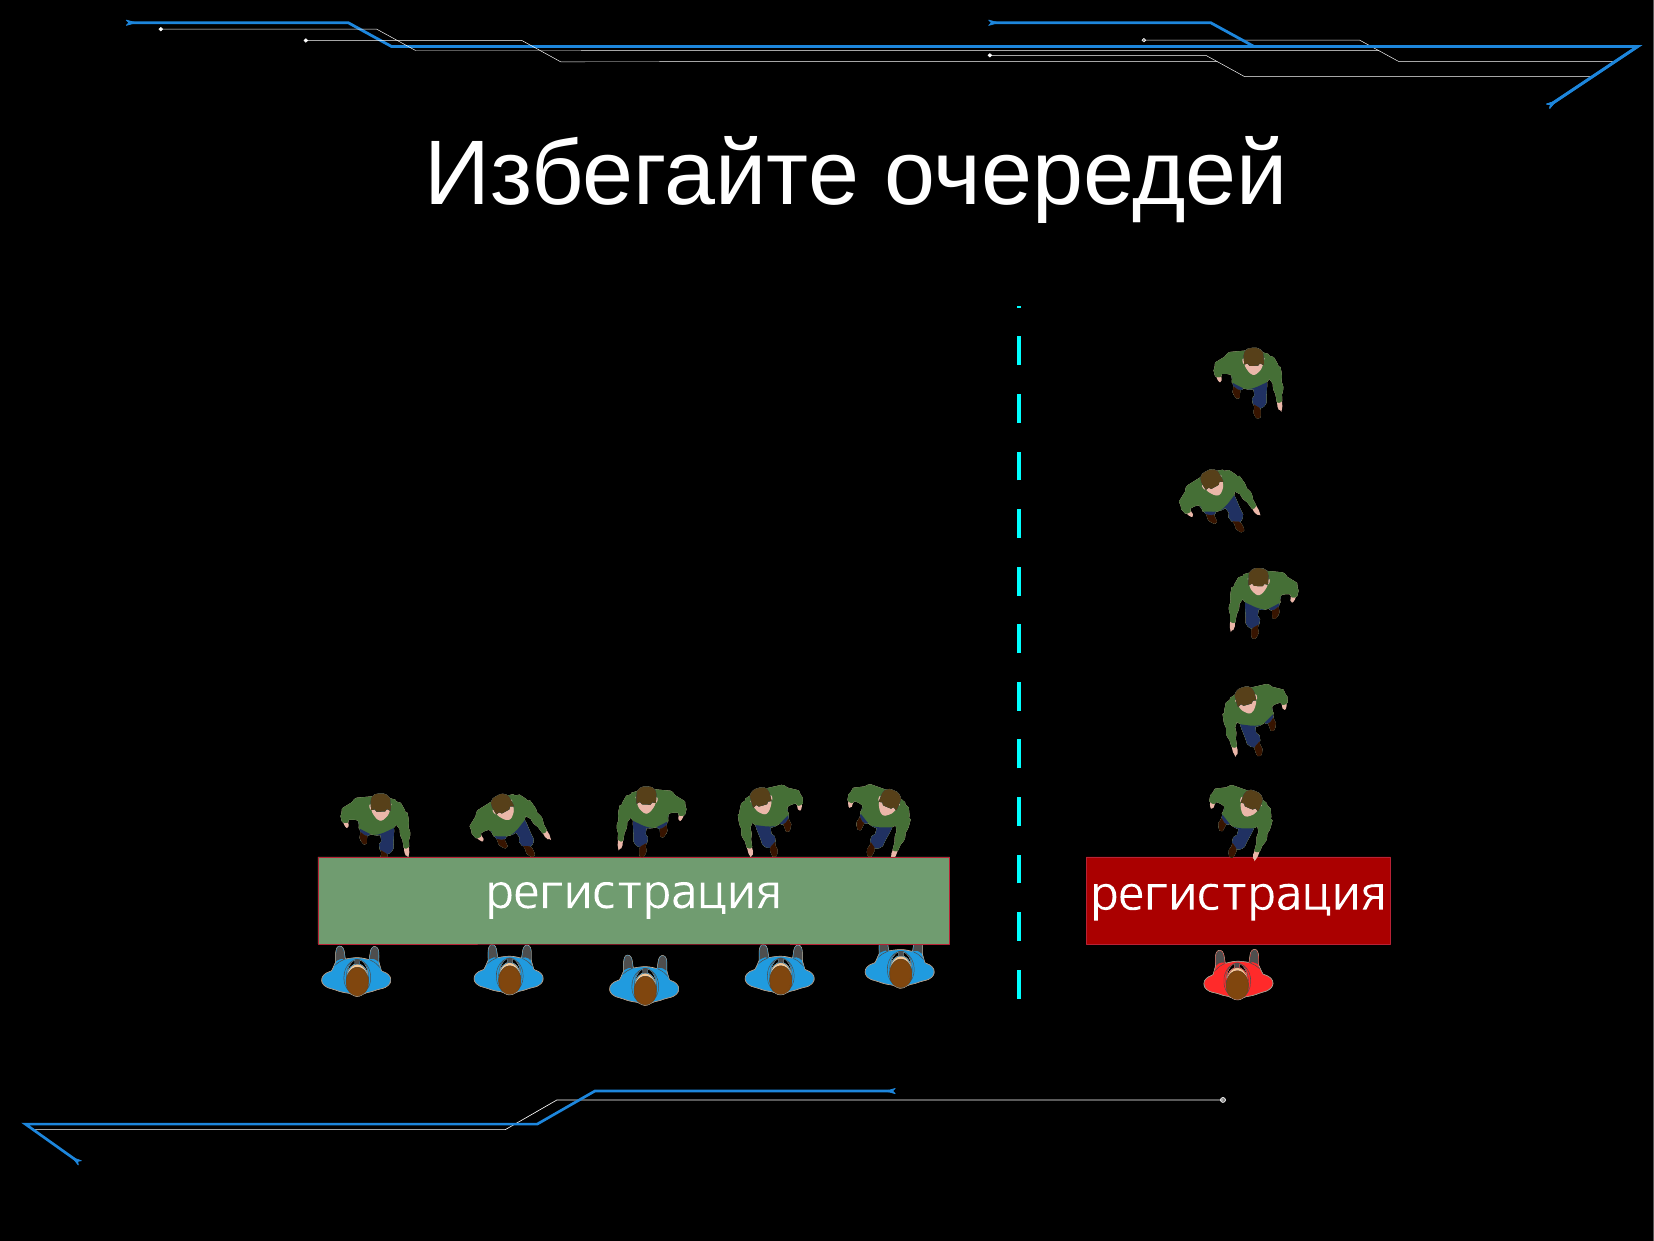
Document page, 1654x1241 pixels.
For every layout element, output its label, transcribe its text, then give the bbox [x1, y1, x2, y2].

title Избегайте очередей [147, 84, 1565, 262]
picture [314, 289, 1399, 1010]
